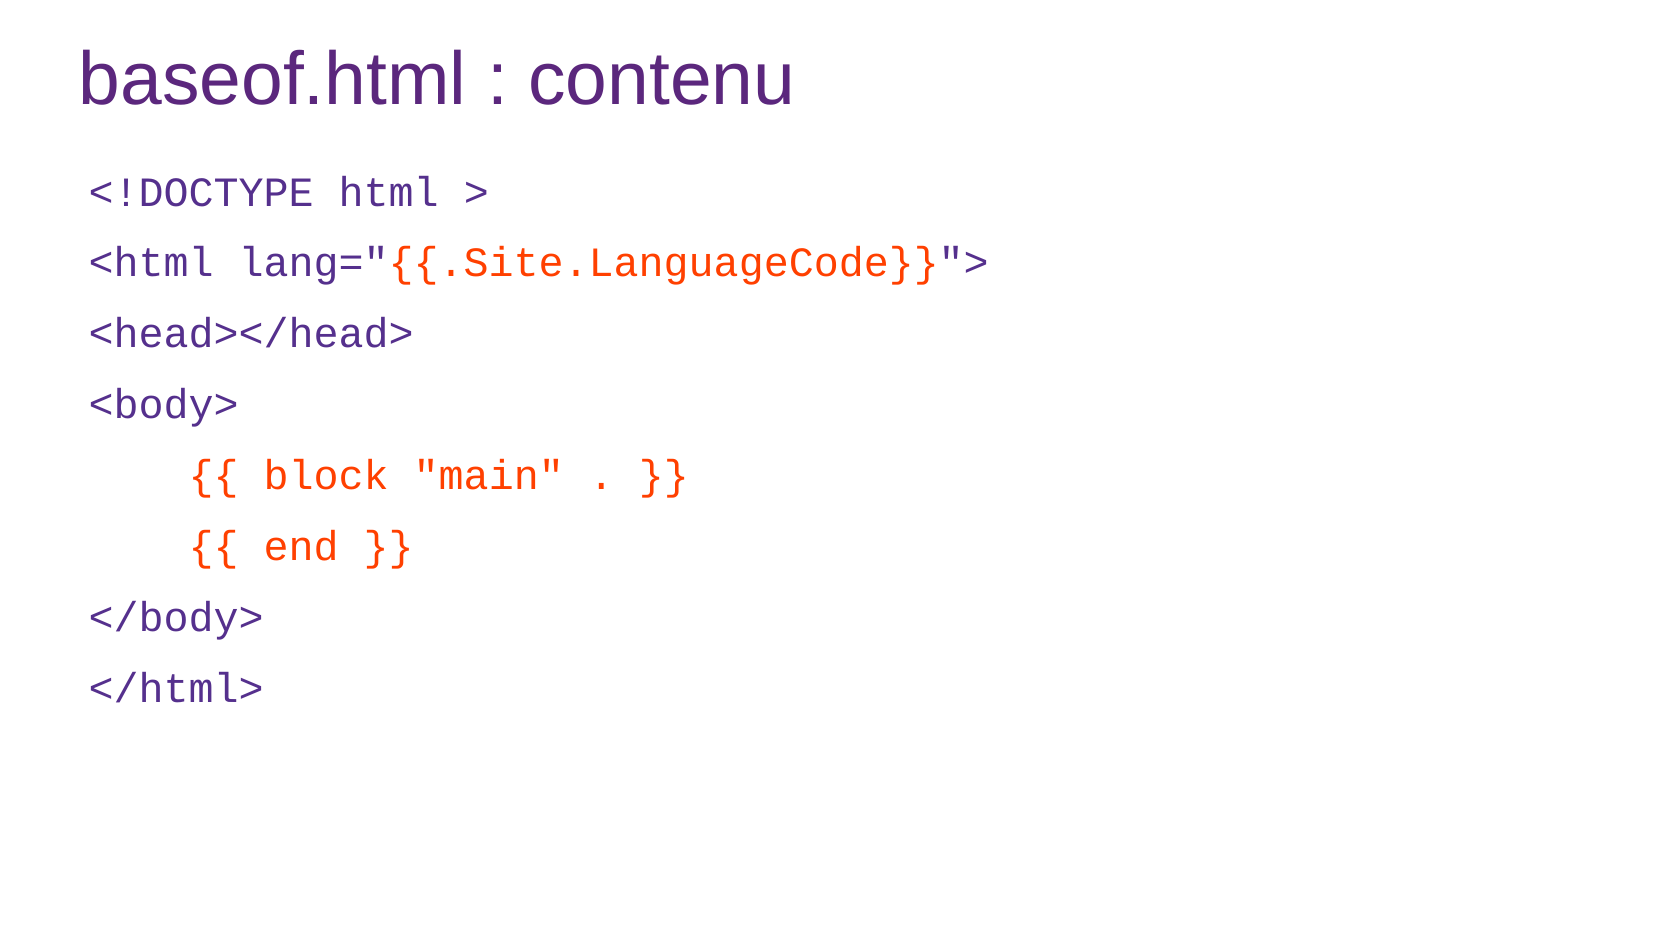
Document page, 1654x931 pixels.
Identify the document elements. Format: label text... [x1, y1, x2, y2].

text_box <!DOCTYPE html > <html lang="{{.Site.LanguageCode}}"> <head></head> <body> {{ block "main" . }} {{ end }} </body> </html> [88, 147, 1577, 820]
title baseof.html : contenu [78, 36, 1556, 148]
